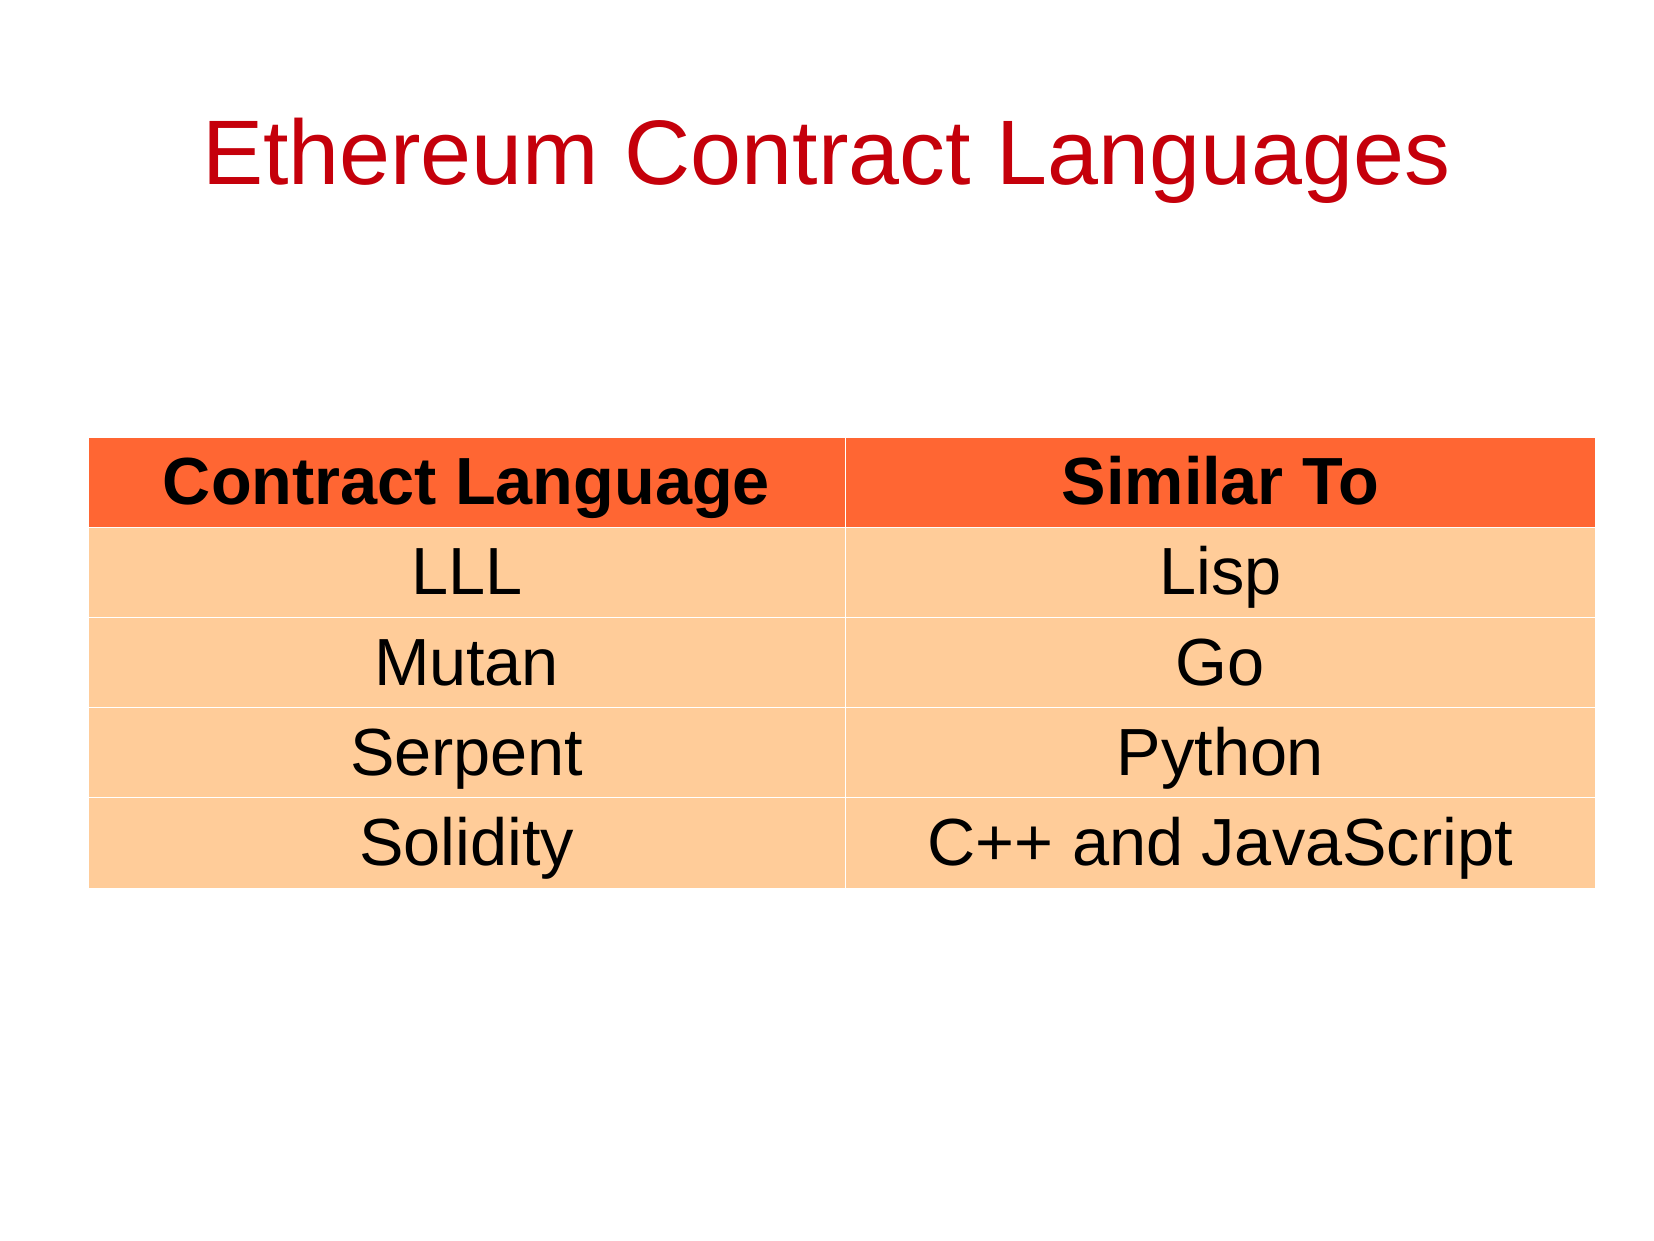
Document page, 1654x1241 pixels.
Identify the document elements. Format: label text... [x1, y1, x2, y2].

table_cell Lisp [846, 528, 1595, 617]
table_cell Python [846, 708, 1595, 797]
title Ethereum Contract Languages [82, 49, 1571, 257]
table_cell Go [846, 618, 1595, 707]
table_header Contract Language [89, 438, 845, 527]
table_cell Solidity [89, 798, 845, 888]
table_cell LLL [89, 528, 845, 617]
table_header Similar To [846, 438, 1595, 527]
table_cell Mutan [89, 618, 845, 707]
table_cell Serpent [89, 708, 845, 797]
table_cell C++ and JavaScript [846, 798, 1595, 888]
